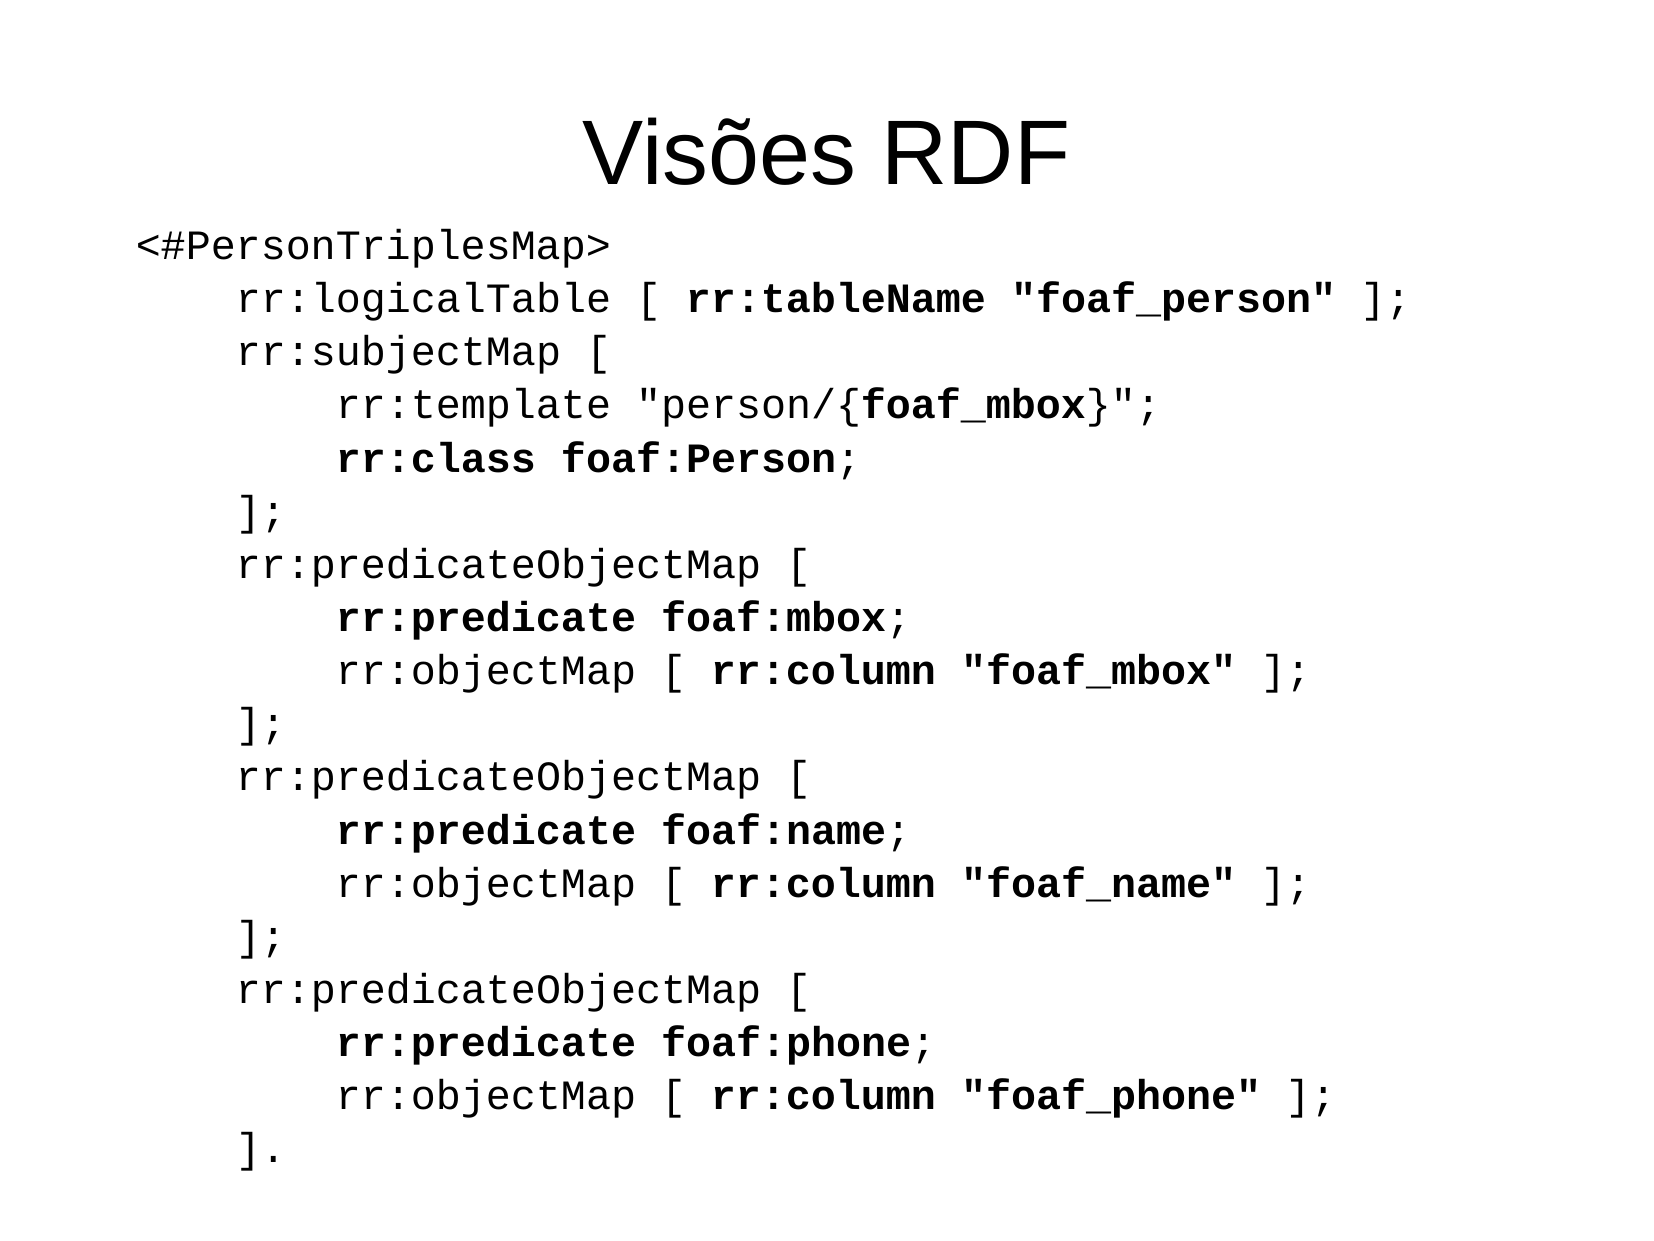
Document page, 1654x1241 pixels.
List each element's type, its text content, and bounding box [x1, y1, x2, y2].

title Visões RDF [82, 49, 1571, 257]
list <#PersonTriplesMap> rr:logicalTable [ rr:tableName "foaf_person" ]; rr:subjectMap [ rr:template "person/{foaf_mbox}"; rr:class foaf:Person; ]; rr:predicateObjectMap [ rr:predicate foaf:mbox; rr:objectMap [ rr:column "foaf_mbox" ]; ]; rr:predicateObjectMap [ rr:predicate foaf:name; rr:objectMap [ rr:column "foaf_name" ]; ]; rr:predicateObjectMap [ rr:predicate foaf:phone; rr:objectMap [ rr:column "foaf_phone" ]; ]. [135, 240, 1625, 1182]
